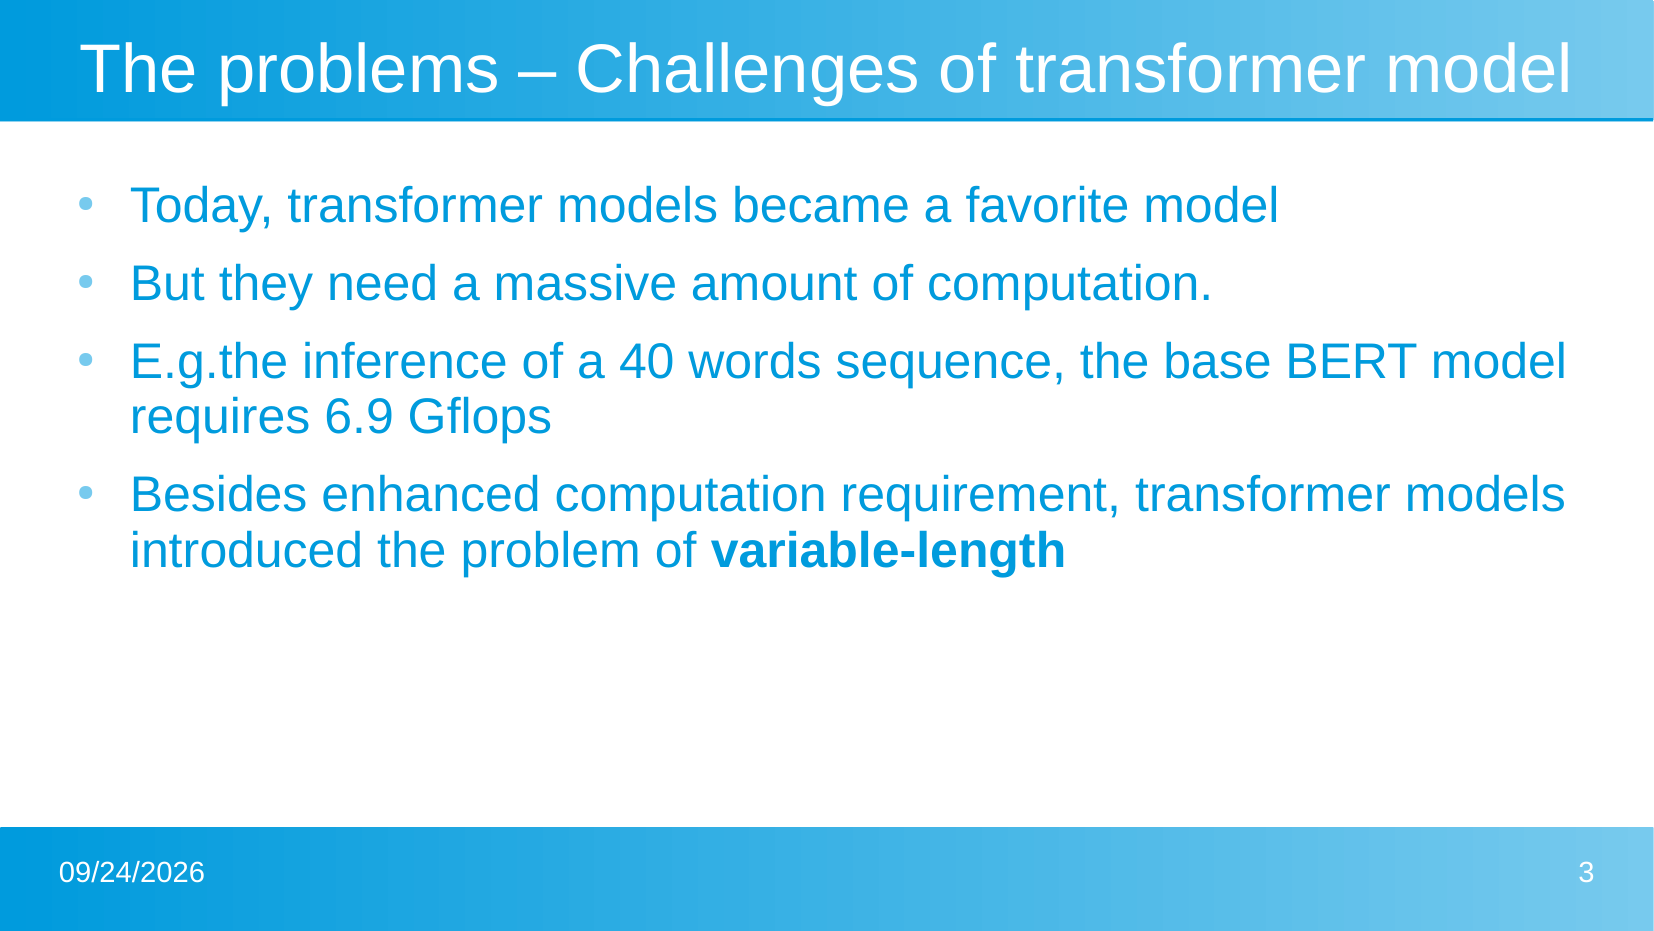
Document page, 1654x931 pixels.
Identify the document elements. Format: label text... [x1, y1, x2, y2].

title The problems – Challenges of transformer model [59, 29, 1595, 108]
list Today, transformer models became a favorite model But they need a massive amount of computation. E.g.the inference of a 40 words sequence, the base BERT model requires 6.9 Gflops Besides enhanced computation requirement, transformer models introduced the problem of variable-length [59, 177, 1595, 768]
